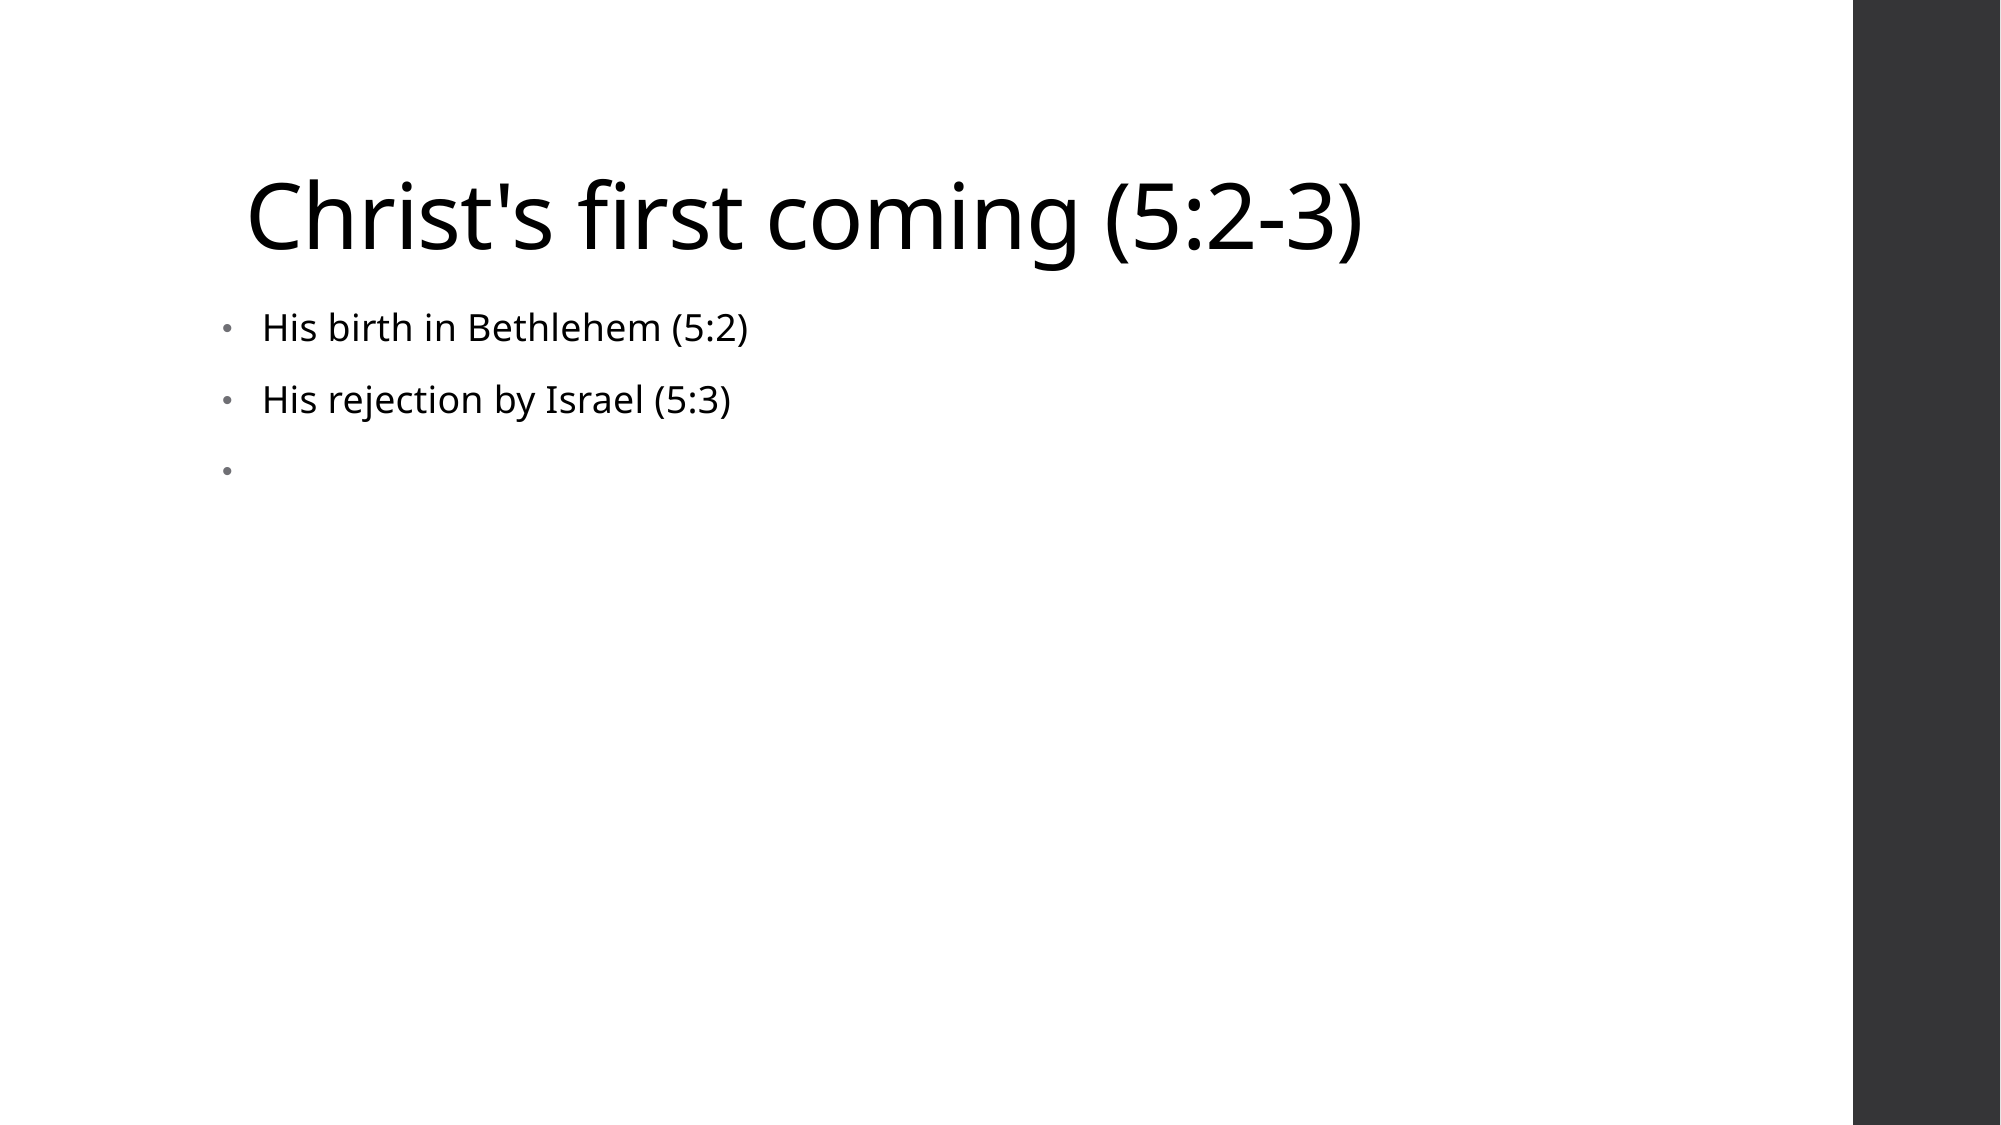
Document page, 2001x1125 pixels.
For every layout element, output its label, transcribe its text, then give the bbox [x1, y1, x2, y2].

list His birth in Bethlehem (5:2) His rejection by Israel (5:3) [206, 299, 1617, 1014]
title Christ's first coming (5:2-3) [206, 60, 1797, 278]
